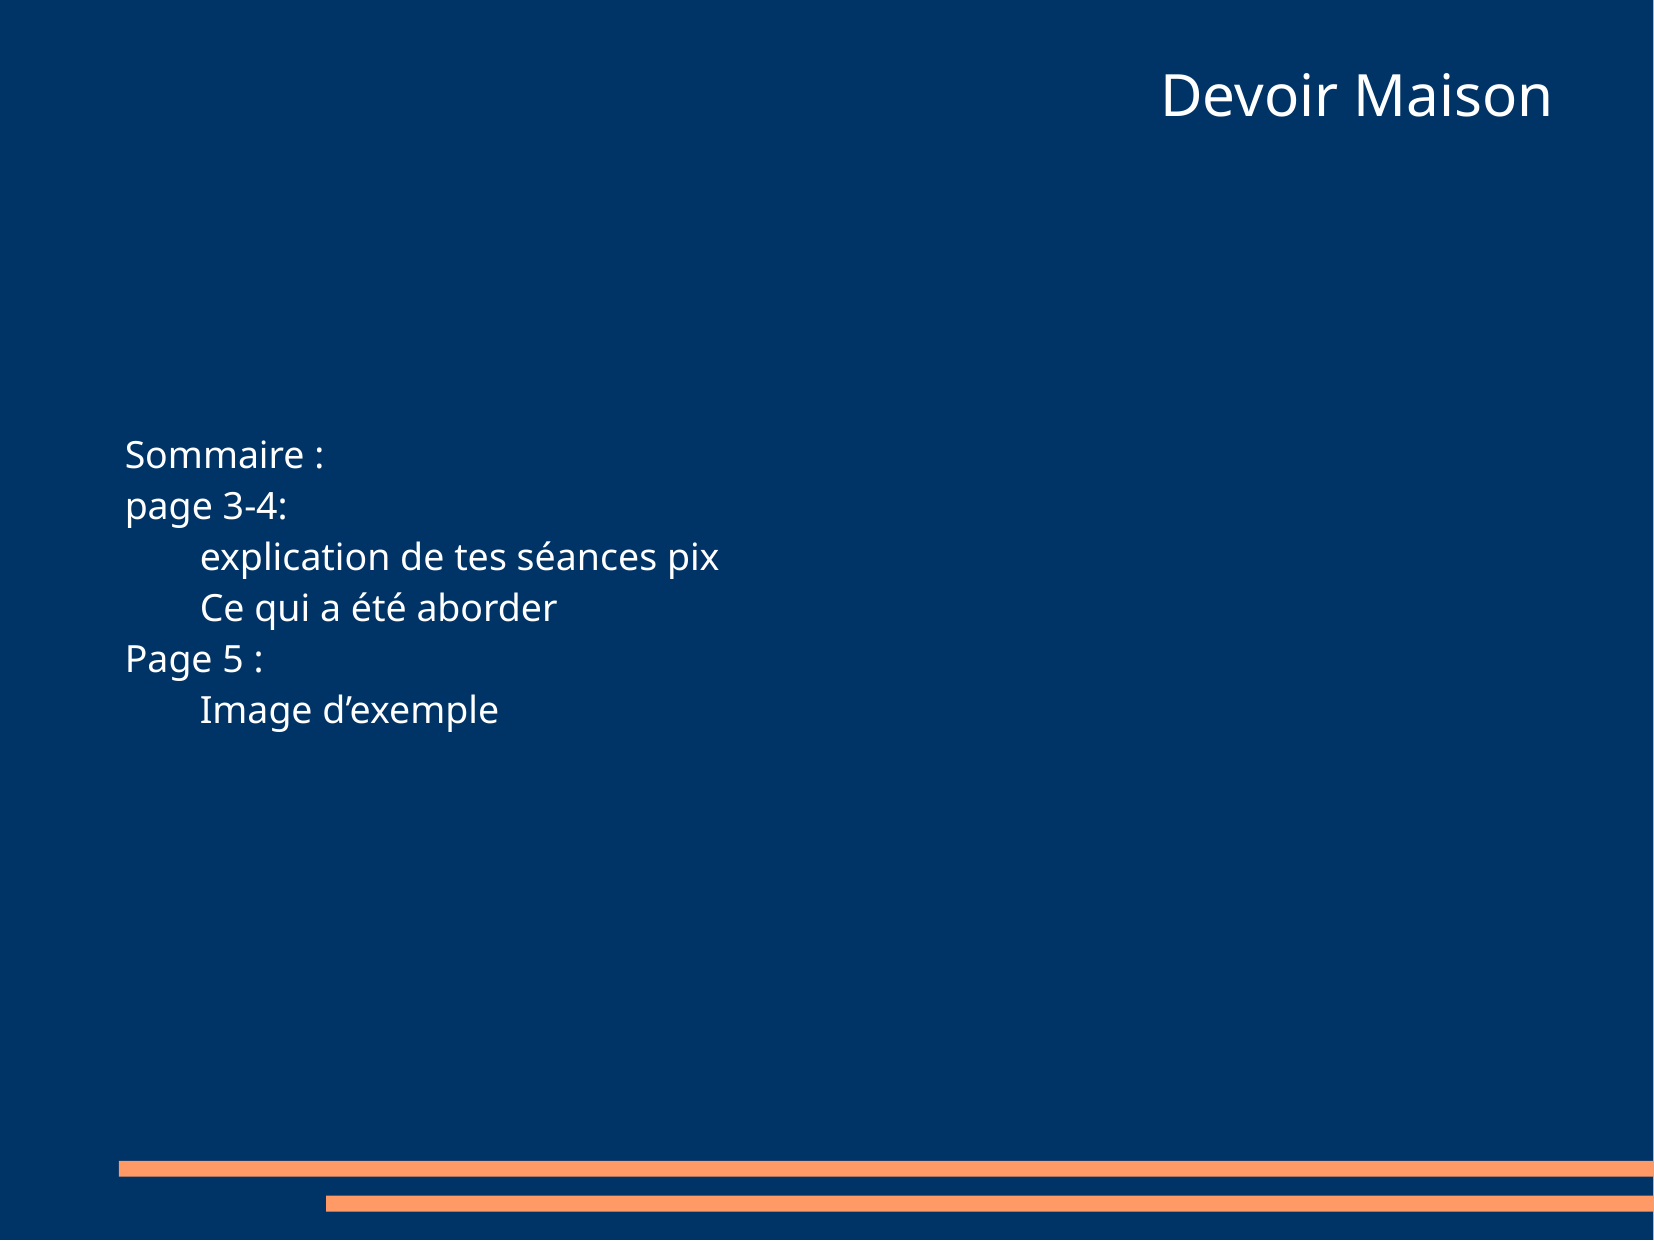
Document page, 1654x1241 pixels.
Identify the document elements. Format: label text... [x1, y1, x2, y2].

text_box Devoir Maison [1145, 47, 1591, 130]
text_box Sommaire : page 3-4: explication de tes séances pix Ce qui a été aborder Page 5 : Image d’exemple [110, 420, 875, 697]
